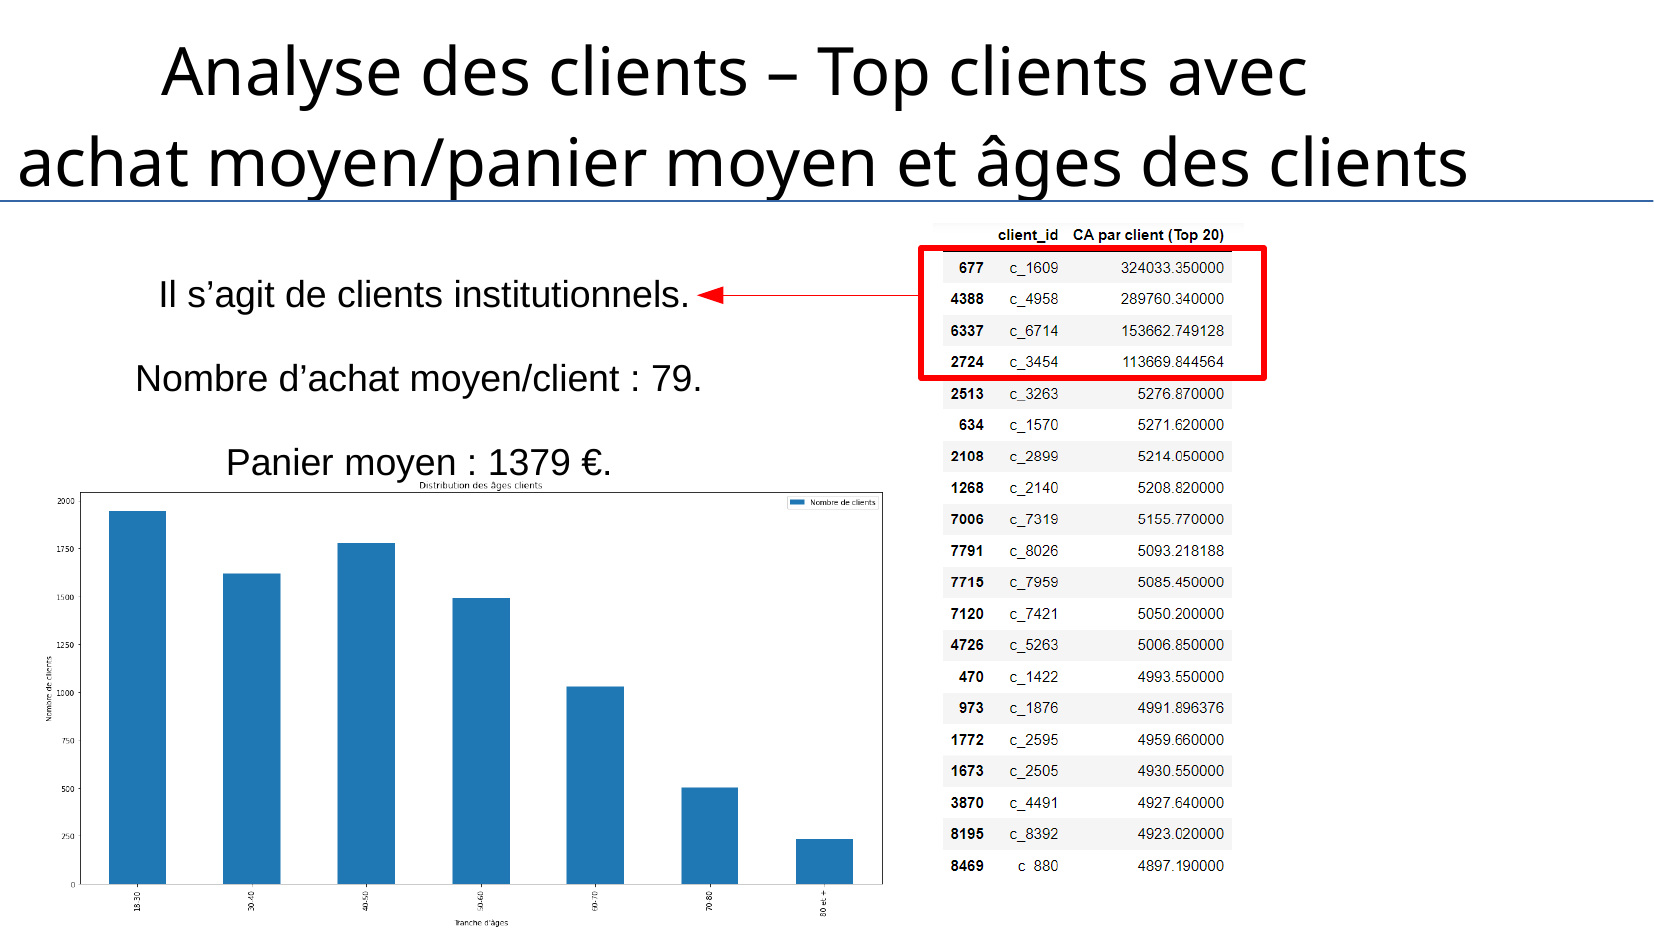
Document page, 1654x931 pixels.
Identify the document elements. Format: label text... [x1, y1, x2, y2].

title Analyse des clients – Top clients avec achat moyen/panier moyen et âges des clients [0, 37, 1489, 193]
picture [933, 223, 1244, 245]
picture [933, 381, 1244, 875]
picture [933, 251, 1244, 375]
picture [41, 476, 886, 931]
text_box Il s’agit de clients institutionnels. Nombre d’achat moyen/client : 79. Panier moyen : 1379 €. [70, 224, 768, 476]
